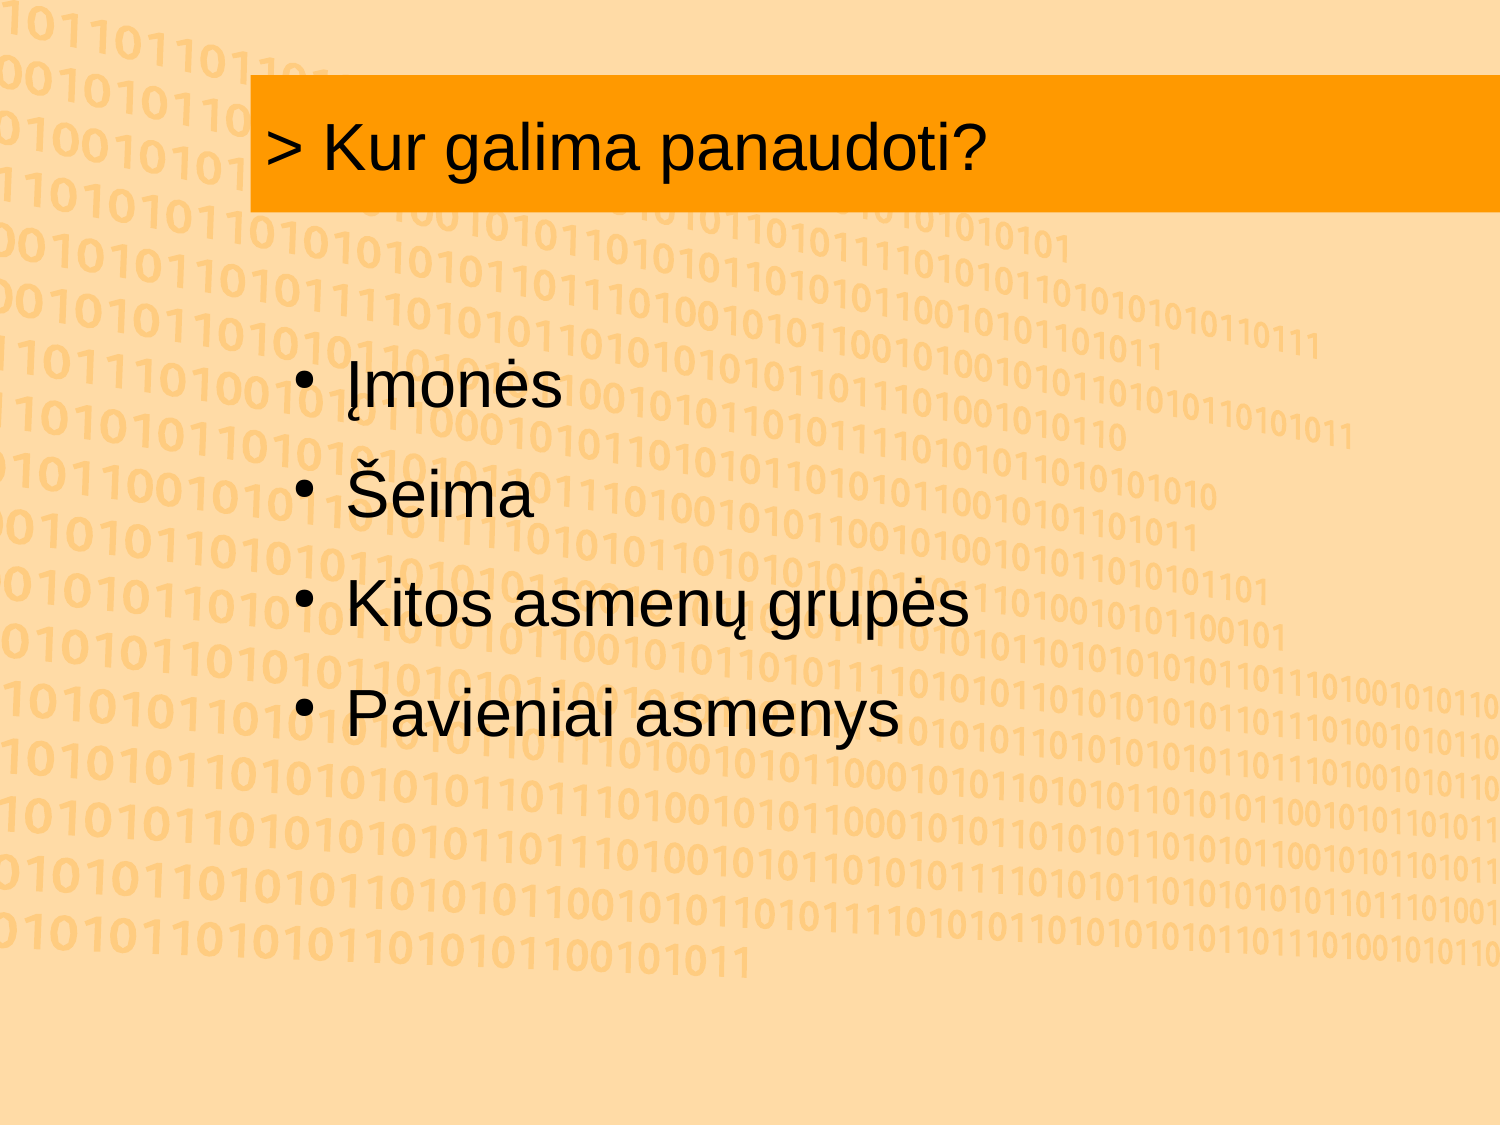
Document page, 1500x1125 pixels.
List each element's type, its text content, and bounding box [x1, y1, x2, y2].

title > Kur galima panaudoti? [250, 75, 1500, 213]
list Įmonės Šeima Kitos asmenų grupės Pavieniai asmenys [259, 333, 1382, 1049]
